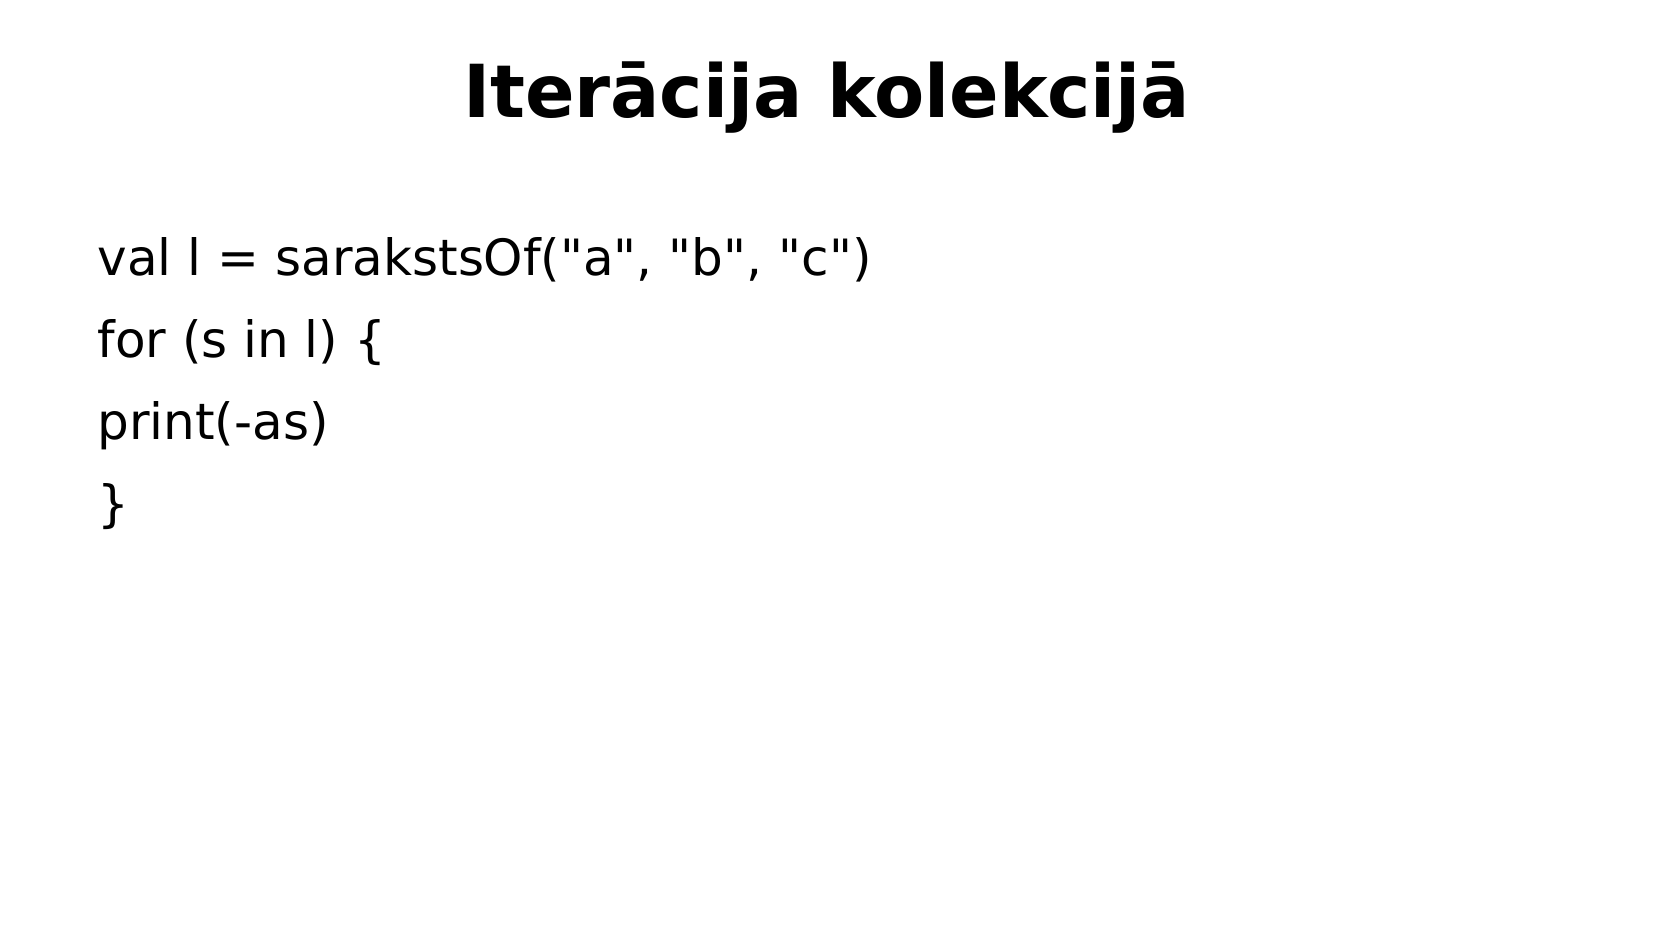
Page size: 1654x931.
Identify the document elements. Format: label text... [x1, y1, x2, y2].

list val l = sarakstsOf("a", "b", "c") for (s in l) { print(-as) } [82, 217, 1571, 758]
title Iterācija kolekcijā [82, 37, 1571, 147]
